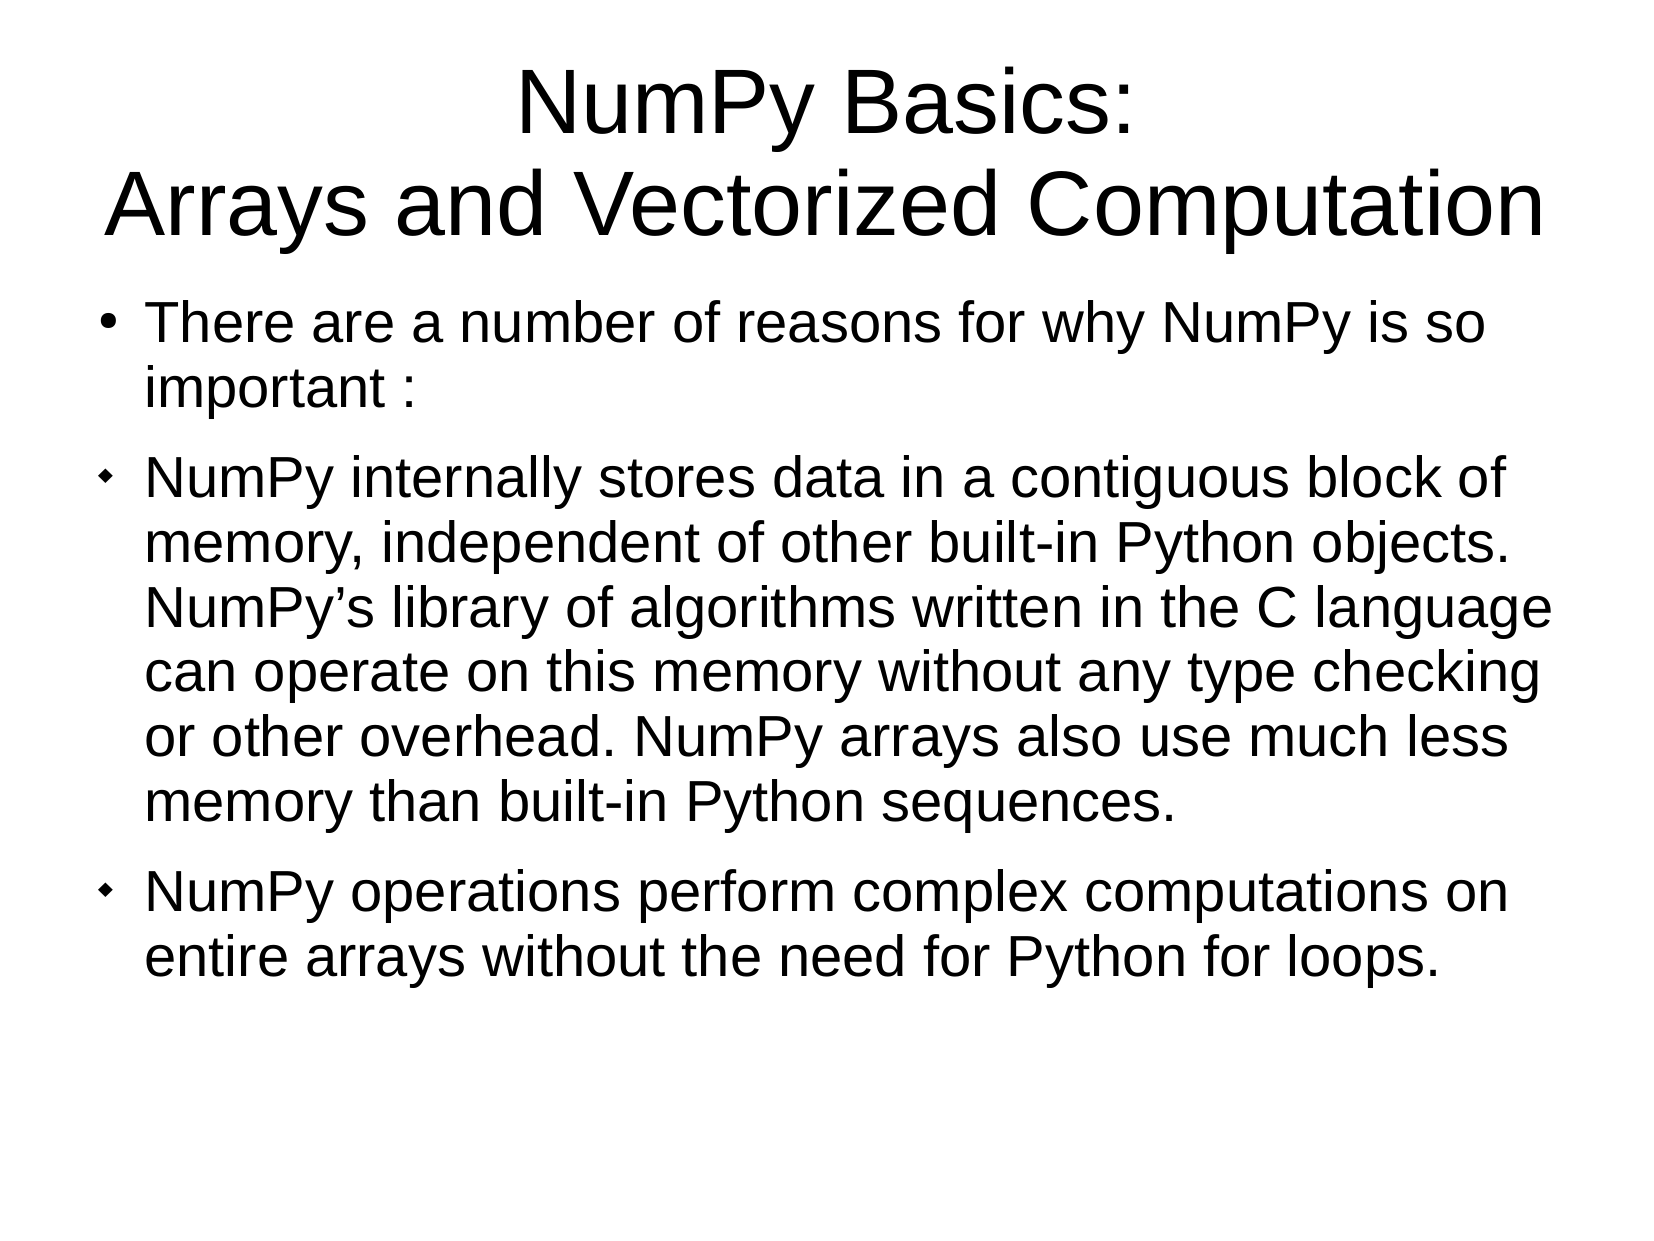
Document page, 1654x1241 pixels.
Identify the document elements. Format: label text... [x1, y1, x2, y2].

title NumPy Basics: Arrays and Vectorized Computation [82, 49, 1571, 257]
list There are a number of reasons for why NumPy is so important : NumPy internally stores data in a contiguous block of memory, independent of other built-in Python objects. NumPy’s library of algorithms written in the C language can operate on this memory without any type checking or other overhead. NumPy arrays also use much less memory than built-in Python sequences. NumPy operations perform complex computations on entire arrays without the need for Python for loops. [82, 290, 1571, 1010]
